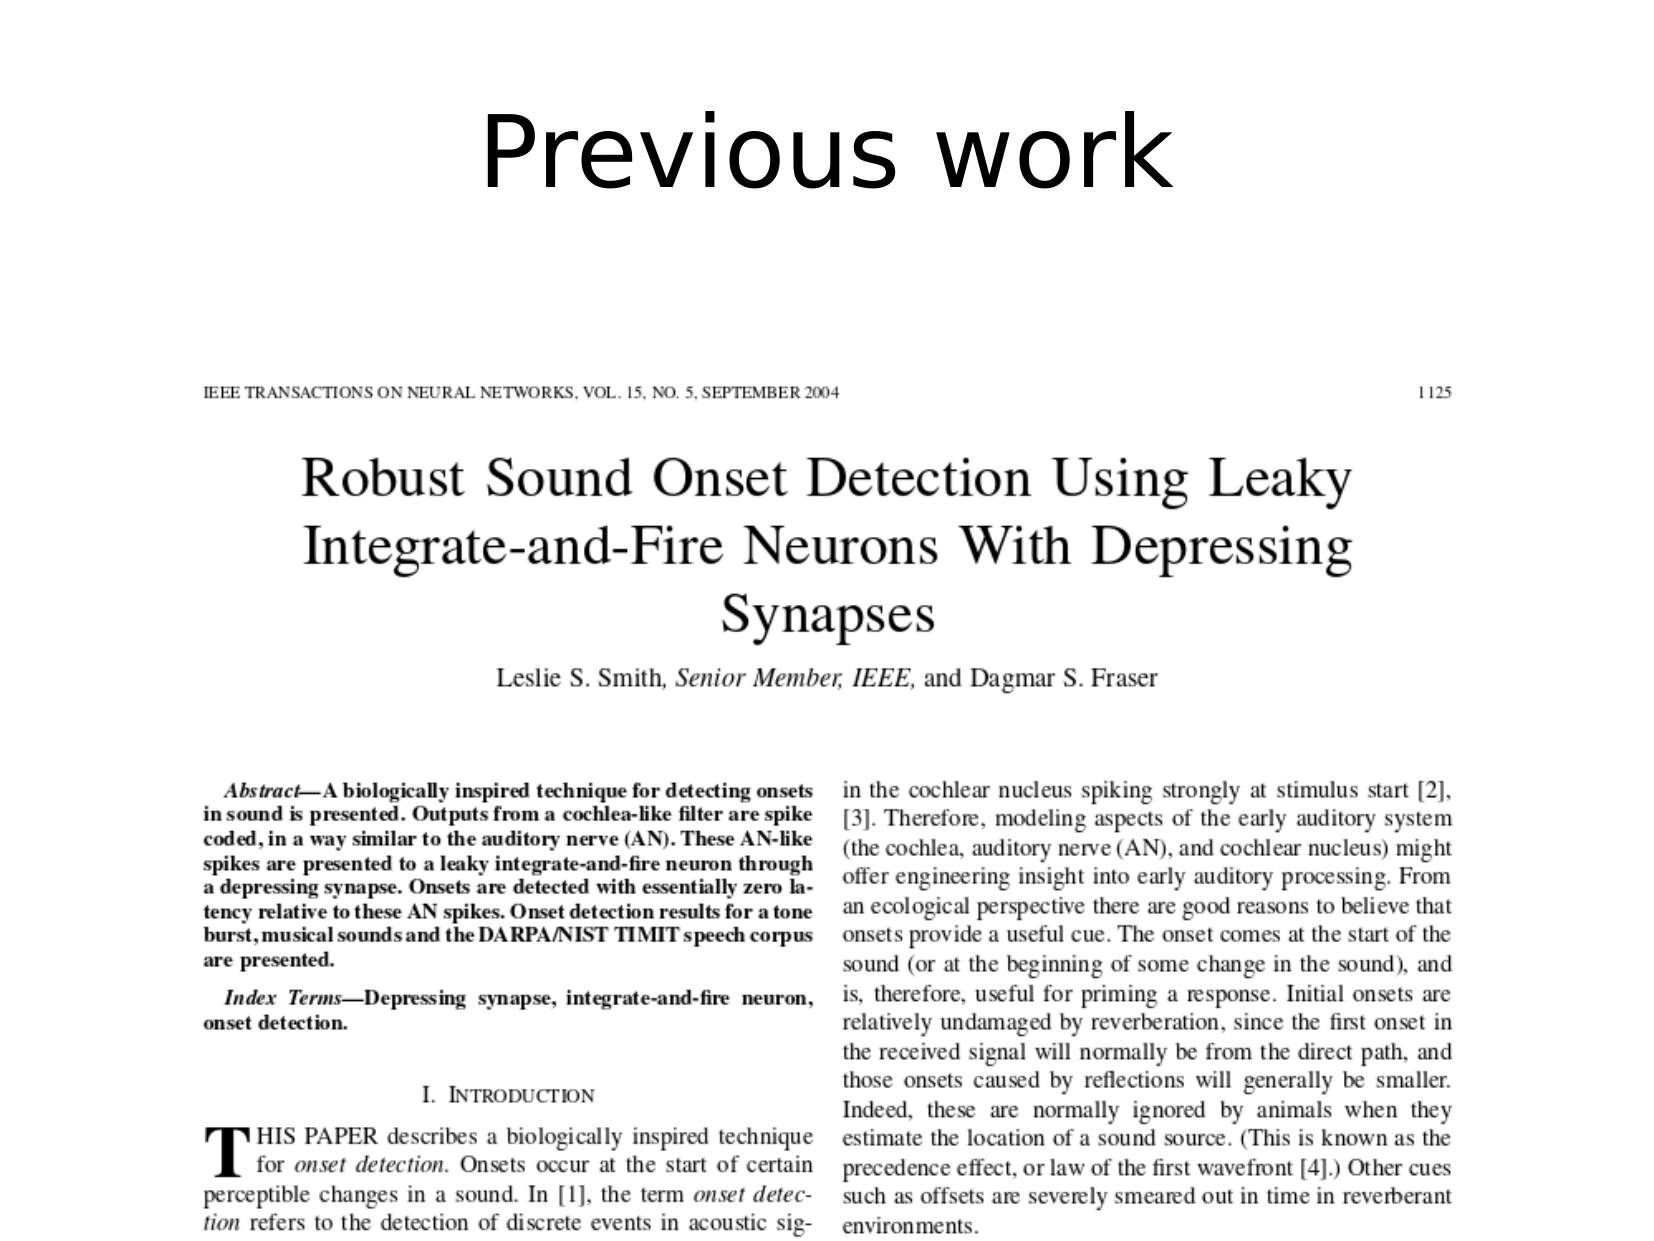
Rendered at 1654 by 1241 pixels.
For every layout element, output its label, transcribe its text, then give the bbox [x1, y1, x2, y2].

picture [116, 299, 1550, 1241]
title Previous work [82, 49, 1571, 257]
